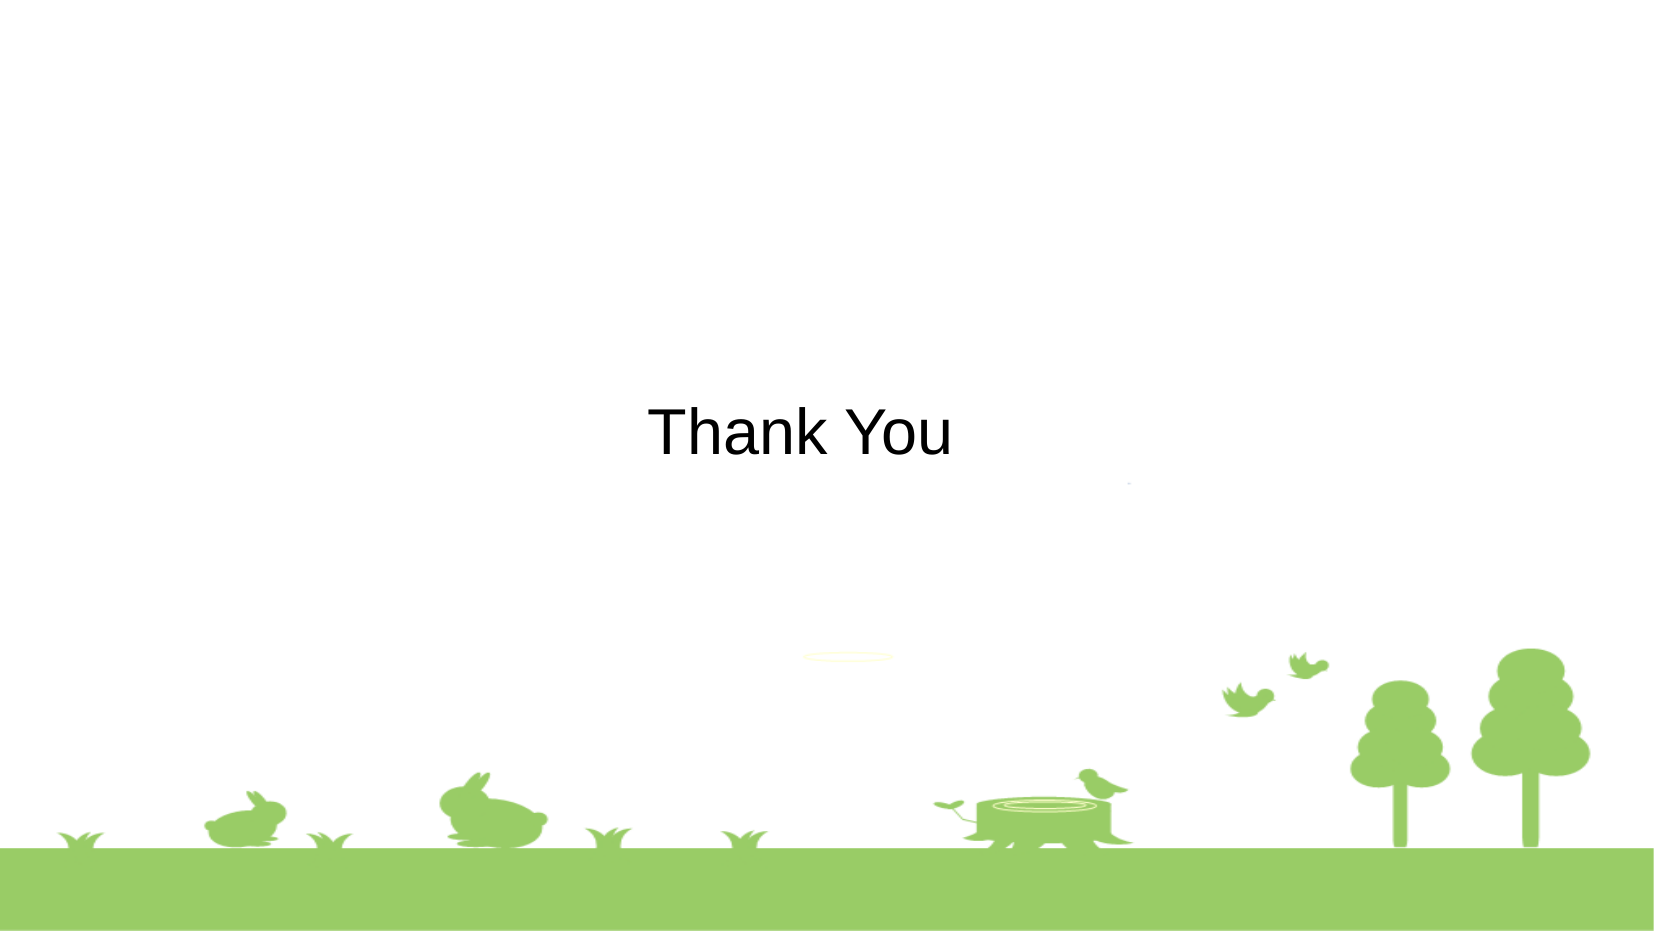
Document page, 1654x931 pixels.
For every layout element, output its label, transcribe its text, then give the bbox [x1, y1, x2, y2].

title Thank You [56, 354, 1546, 511]
picture [0, 0, 1654, 931]
